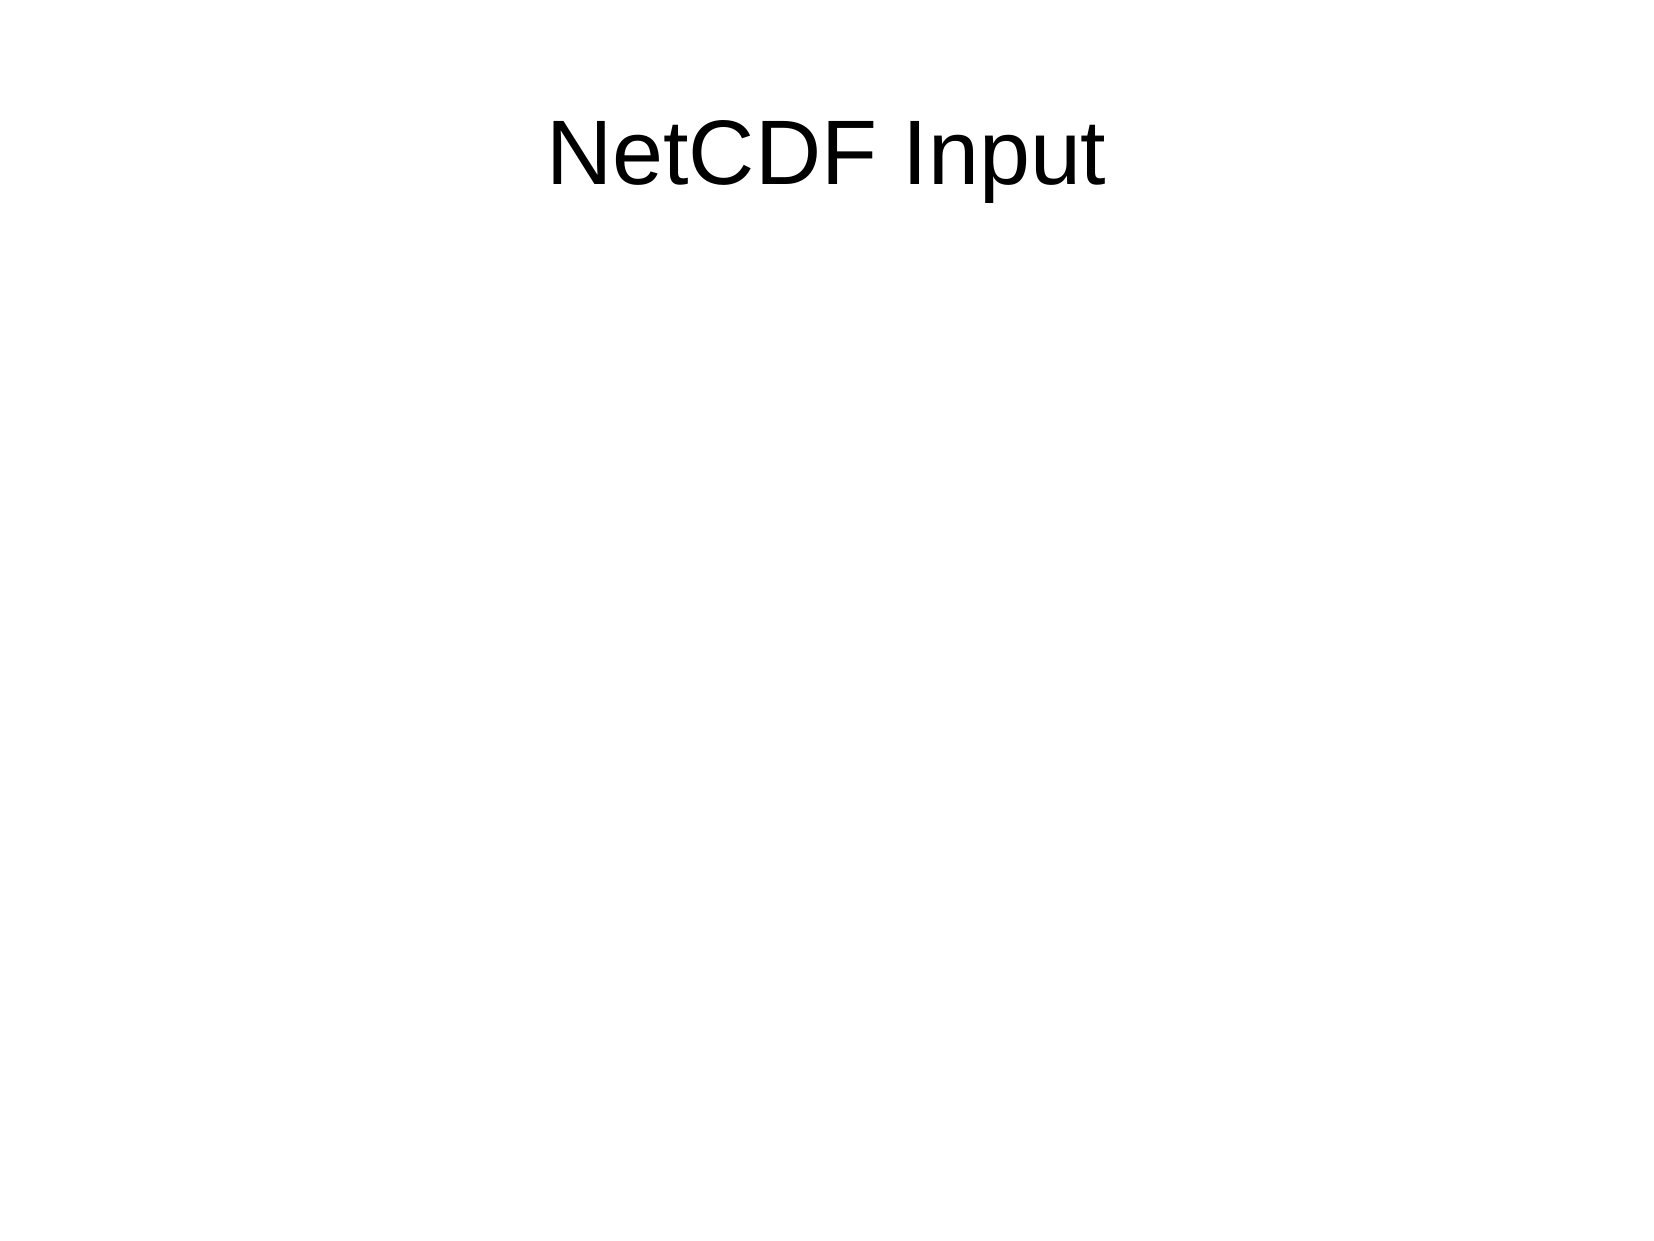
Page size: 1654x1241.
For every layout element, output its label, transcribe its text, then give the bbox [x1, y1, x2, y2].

title NetCDF Input [82, 49, 1571, 257]
